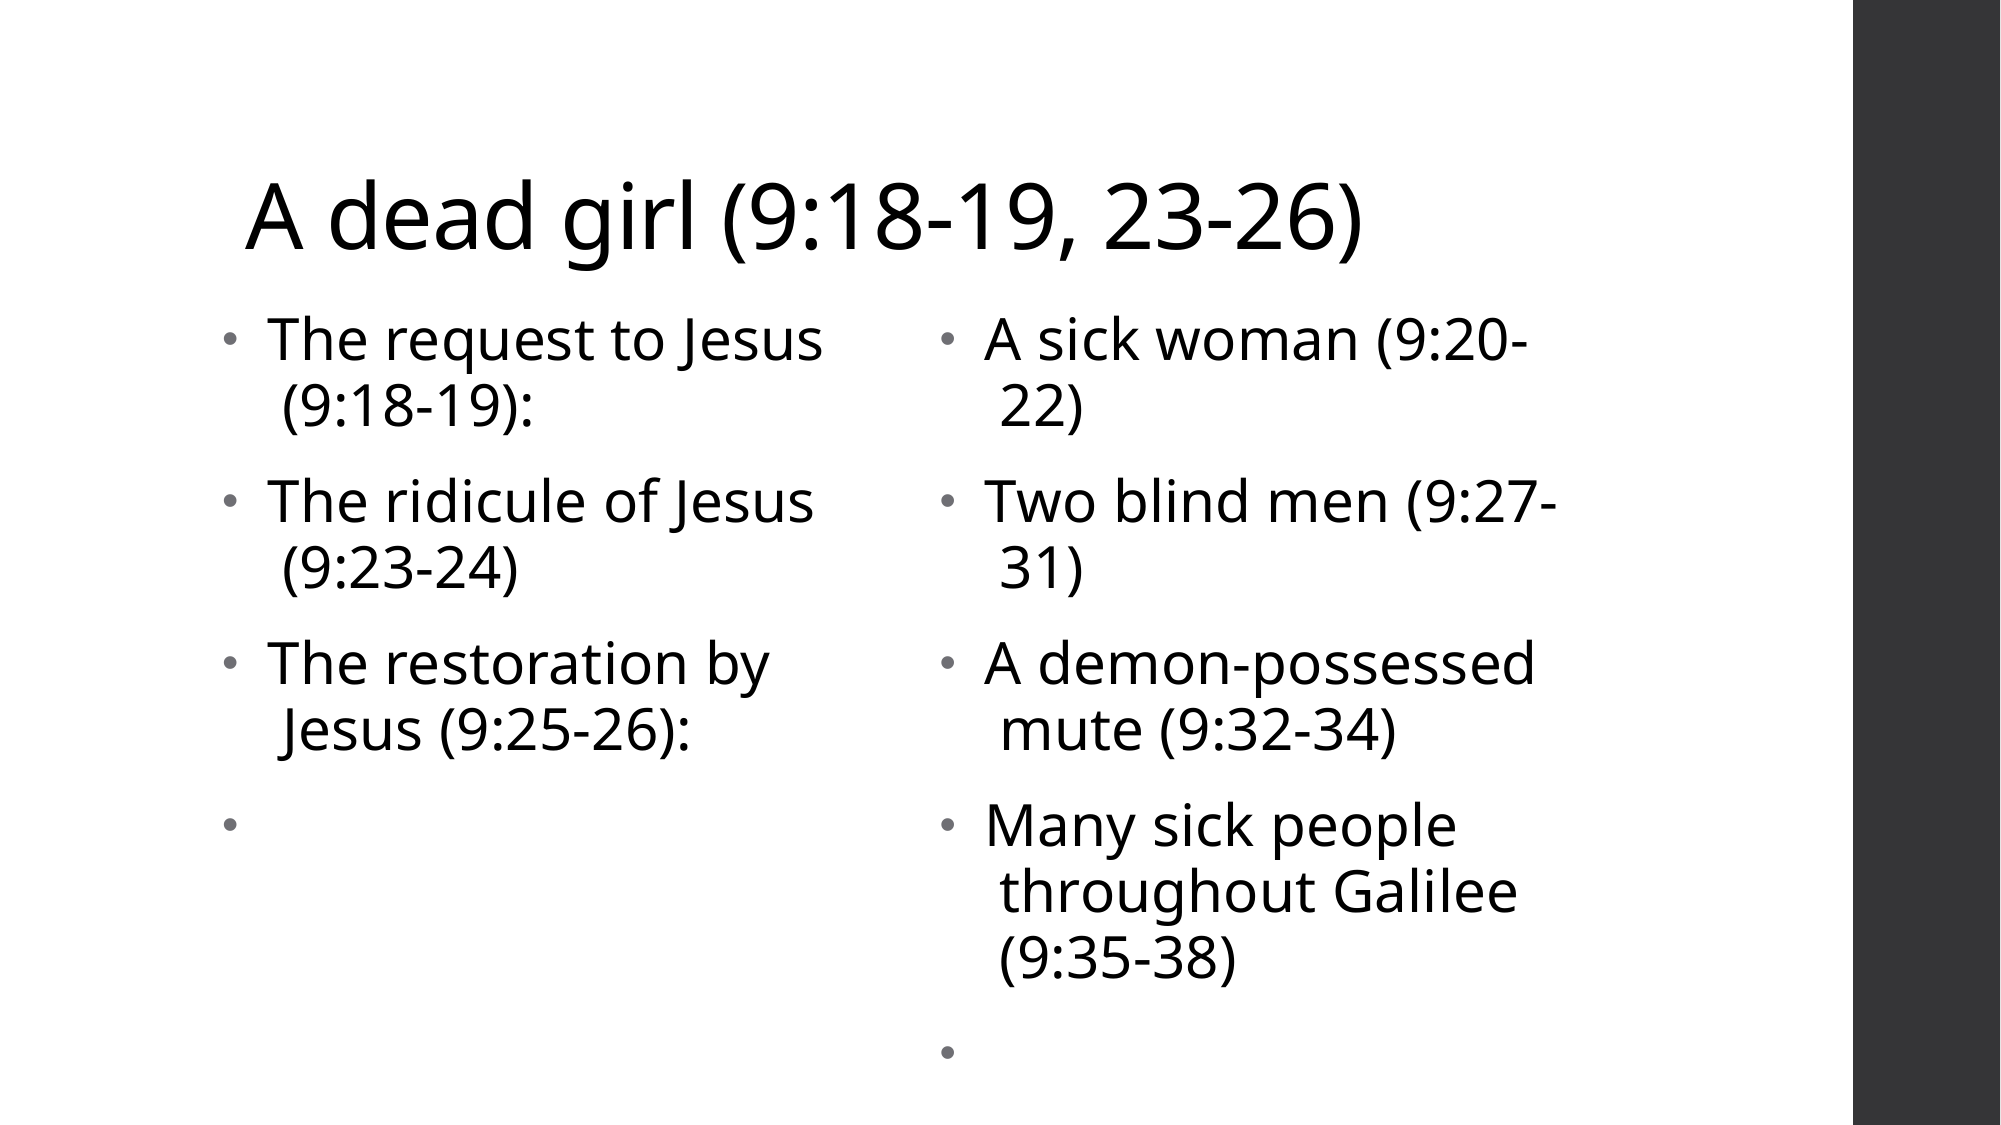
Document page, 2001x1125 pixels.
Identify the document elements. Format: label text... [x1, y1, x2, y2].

list A sick woman (9:20-22) Two blind men (9:27-31) A demon-possessed mute (9:32-34) Many sick people throughout Galilee (9:35-38) [924, 299, 1617, 1014]
title A dead girl (9:18-19, 23-26) [206, 60, 1797, 278]
list The request to Jesus (9:18-19): The ridicule of Jesus (9:23-24) The restoration by Jesus (9:25-26): [207, 299, 900, 1014]
